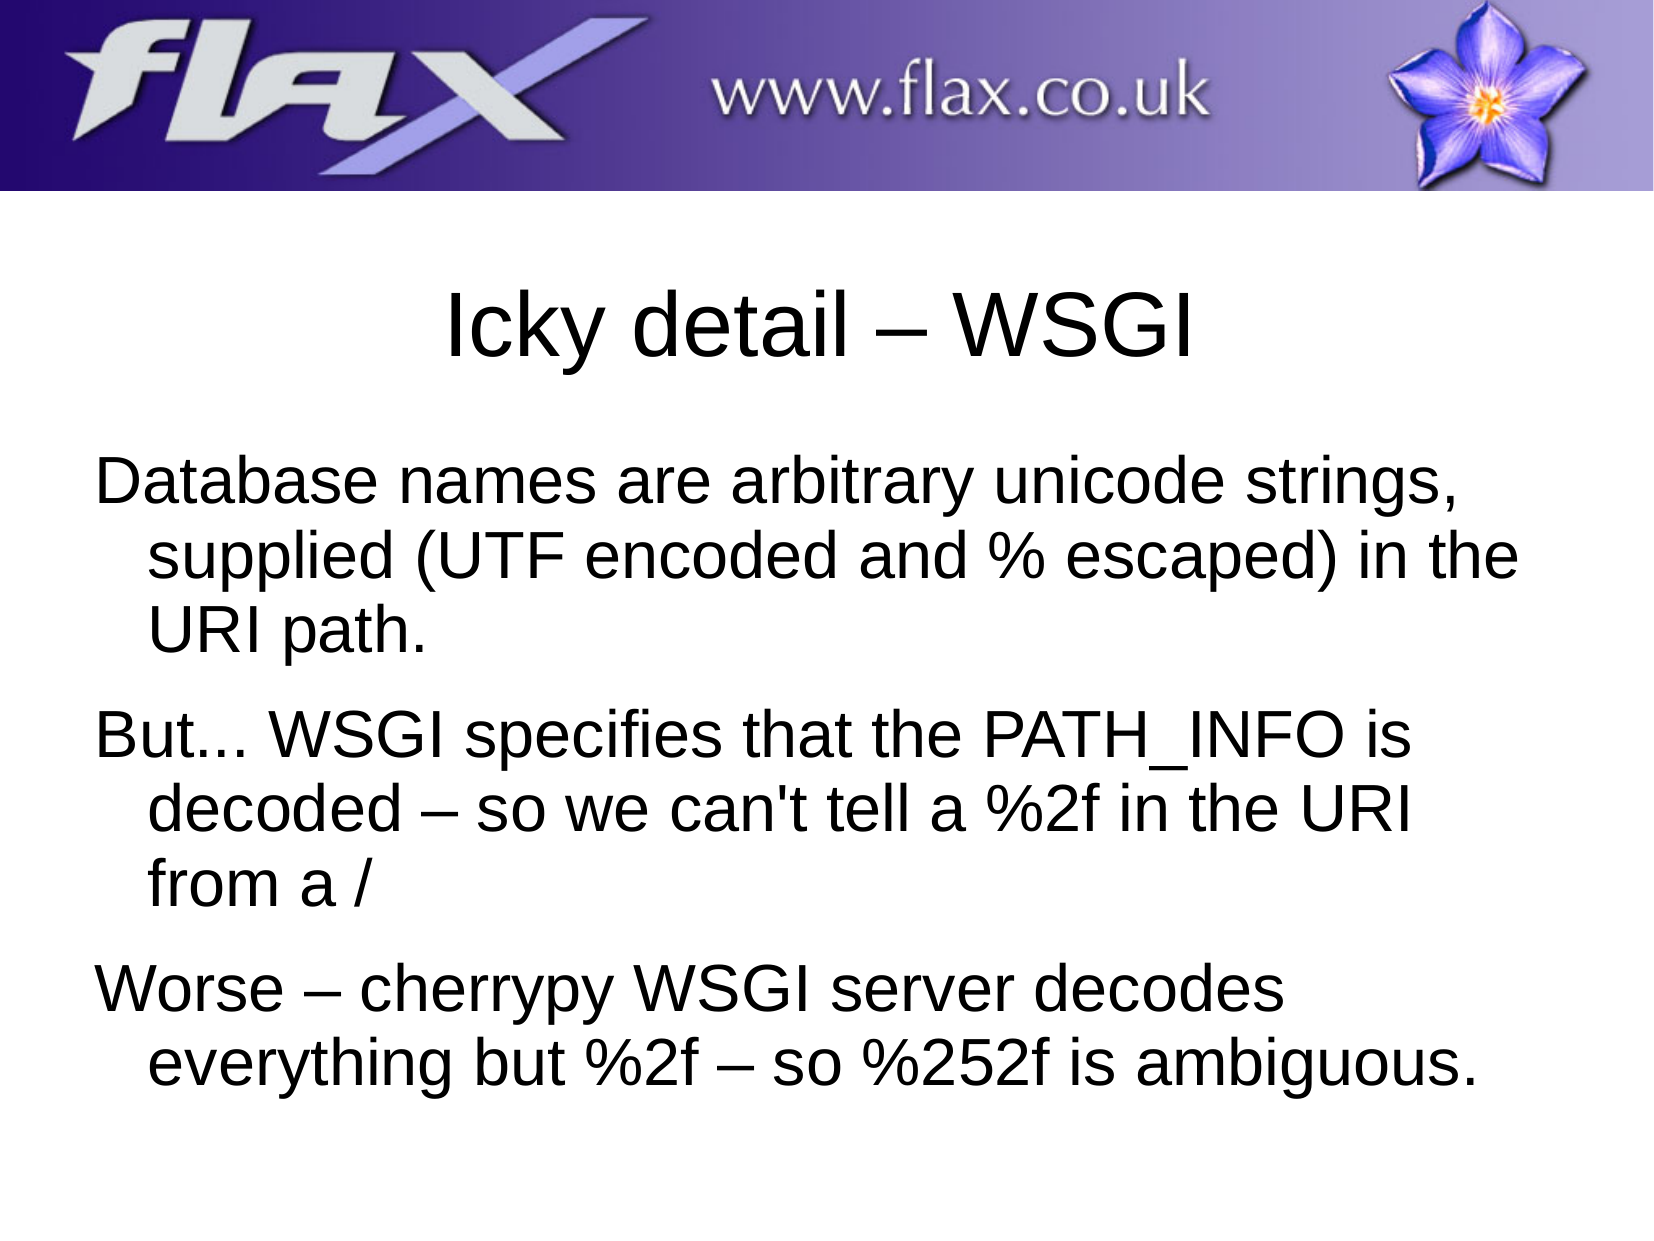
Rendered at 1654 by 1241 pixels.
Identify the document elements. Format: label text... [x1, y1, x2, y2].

list Database names are arbitrary unicode strings, supplied (UTF encoded and % escaped) in the URI path. But... WSGI specifies that the PATH_INFO is decoded – so we can't tell a %2f in the URI from a / Worse – cherrypy WSGI server decodes everything but %2f – so %252f is ambiguous. [76, 442, 1565, 1096]
picture [0, 0, 1654, 191]
title Icky detail – WSGI [76, 236, 1565, 414]
